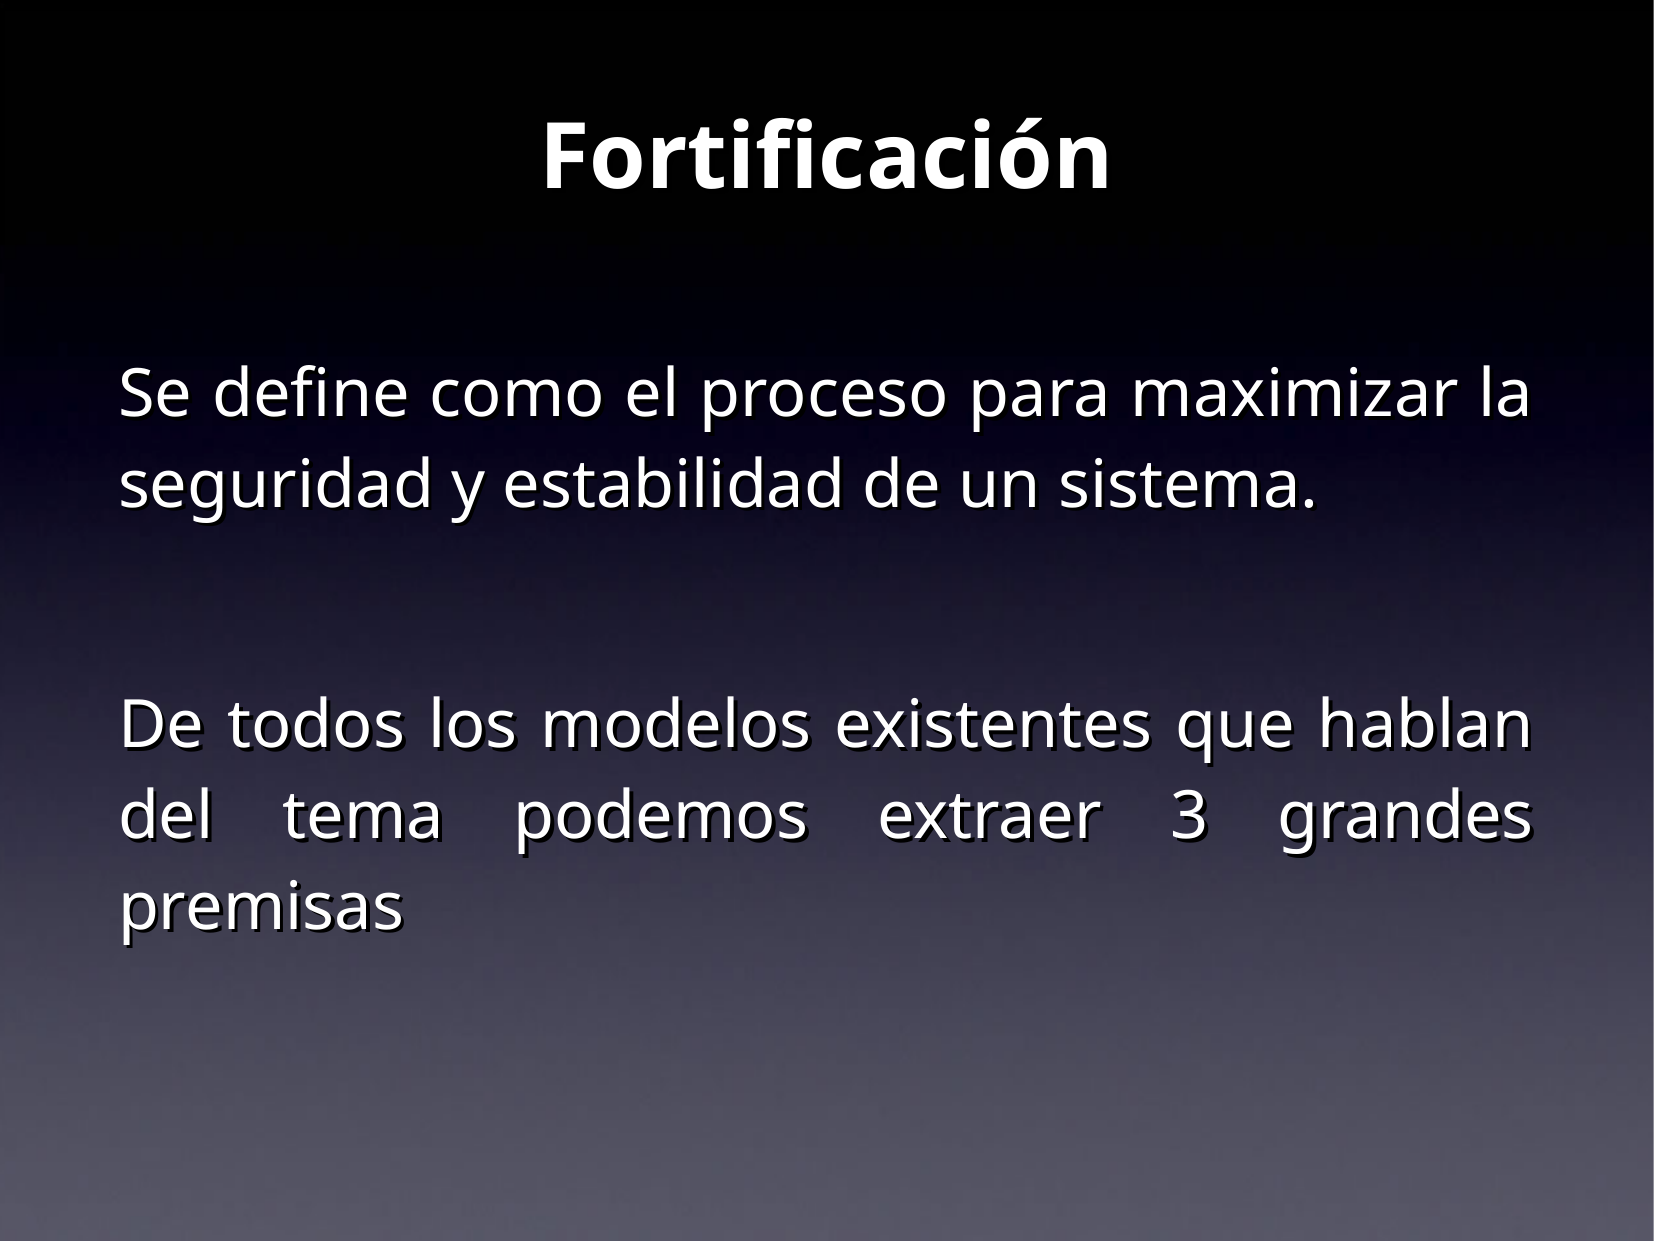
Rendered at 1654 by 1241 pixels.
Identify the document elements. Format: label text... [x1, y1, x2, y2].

picture [0, 0, 1654, 1241]
list Se define como el proceso para maximizar la seguridad y estabilidad de un sistema. De todos los modelos existentes que hablan del tema podemos extraer 3 grandes premisas [47, 345, 1536, 1065]
title Fortificación [82, 49, 1571, 257]
